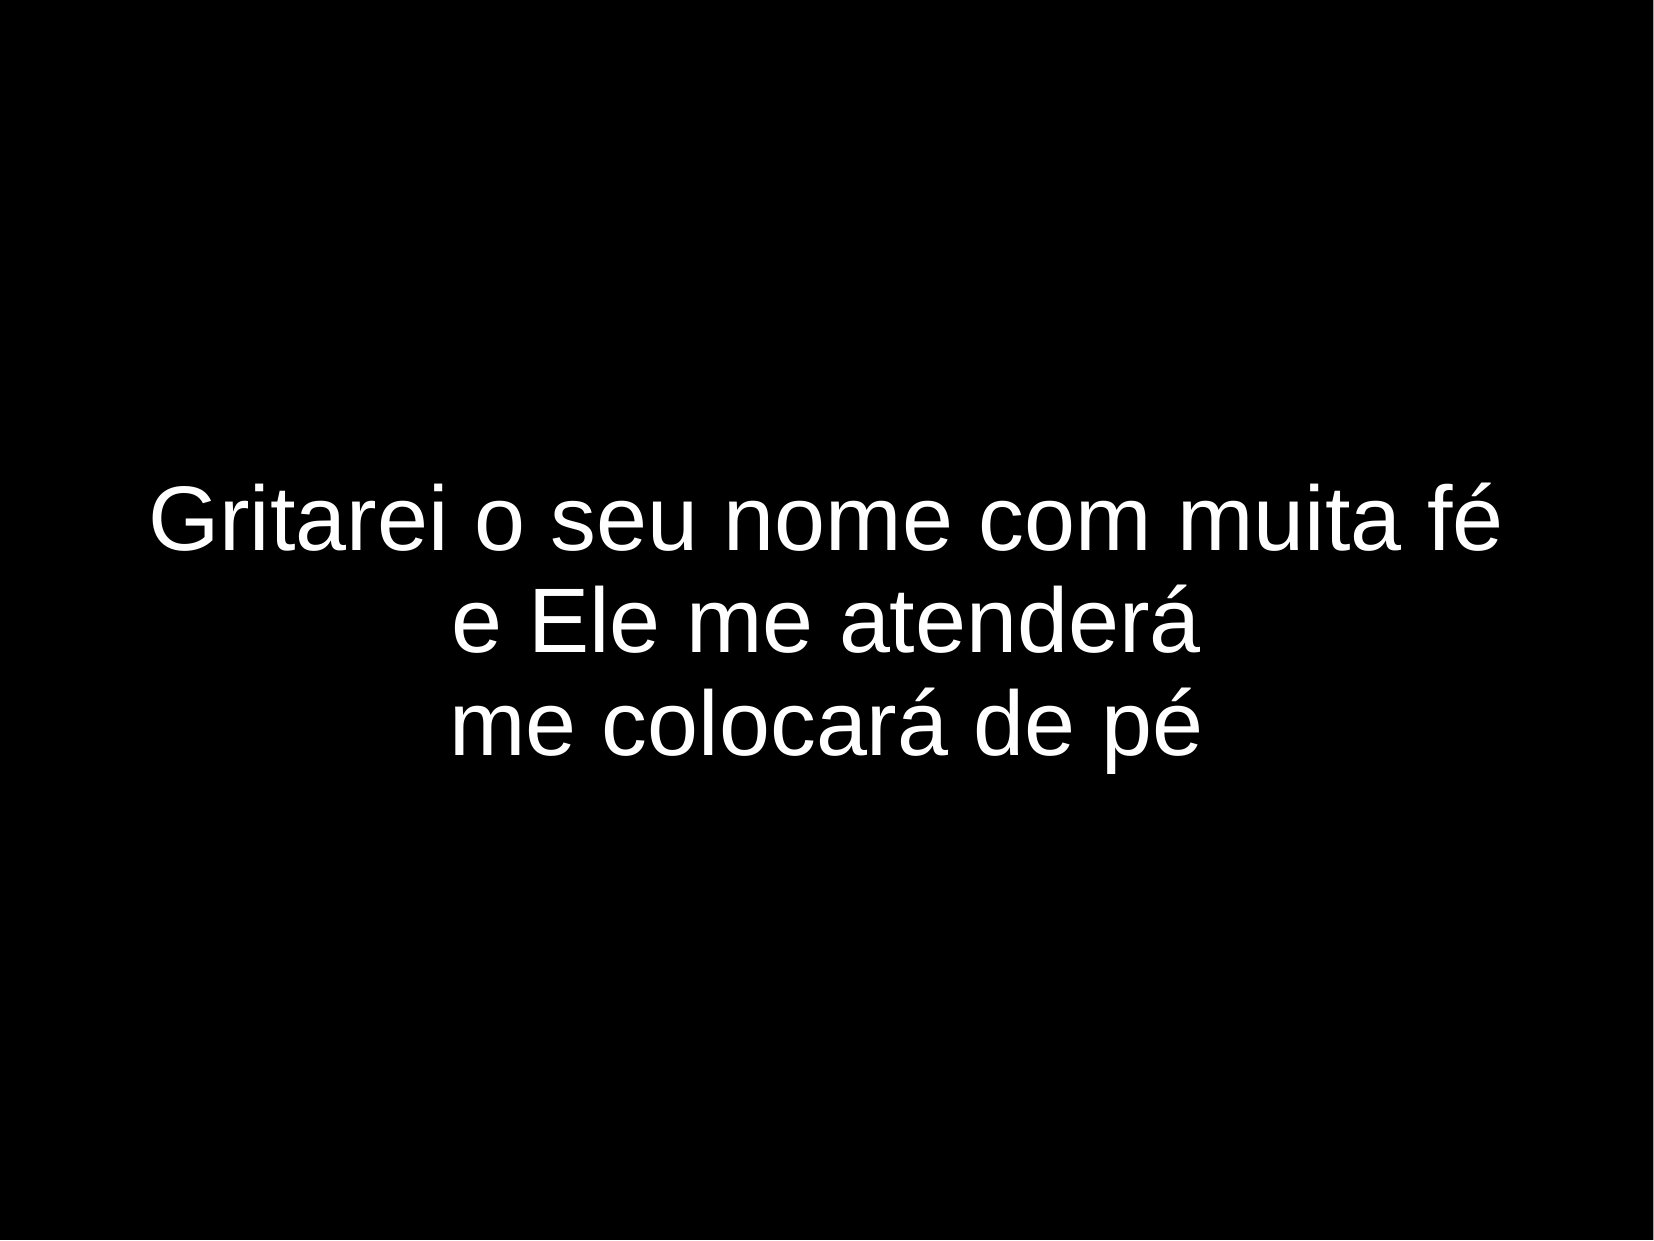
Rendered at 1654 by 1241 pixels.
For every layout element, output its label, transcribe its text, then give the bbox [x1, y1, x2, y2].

subtitle Gritarei o seu nome com muita fé e Ele me atenderá me colocará de pé [82, 49, 1571, 1193]
